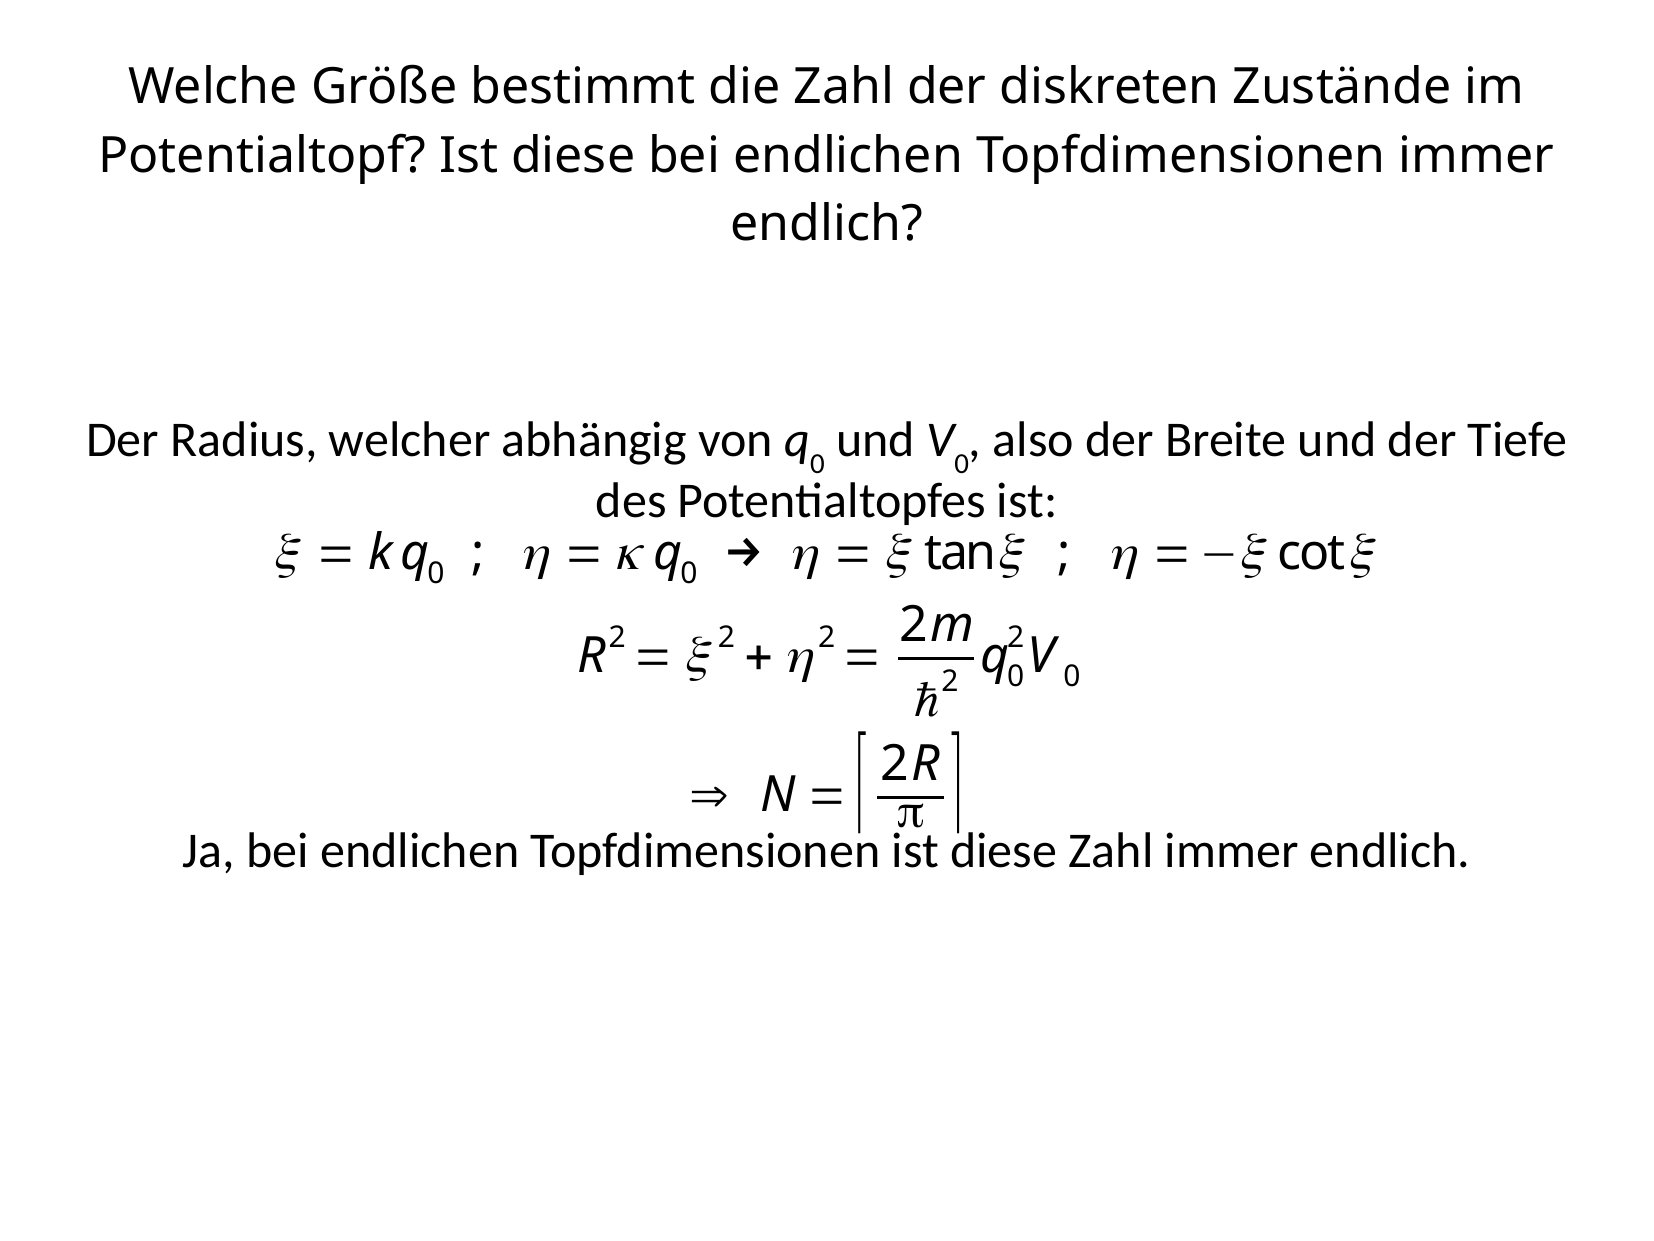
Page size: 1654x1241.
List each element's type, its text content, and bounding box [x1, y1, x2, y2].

subtitle Der Radius, welcher abhängig von q0 und V0, also der Breite und der Tiefe des Potentialtopfes ist: Ja, bei endlichen Topfdimensionen ist diese Zahl immer endlich. [82, 290, 1571, 1010]
chart [266, 522, 1388, 836]
title Welche Größe bestimmt die Zahl der diskreten Zustände im Potentialtopf? Ist diese bei endlichen Topfdimensionen immer endlich? [82, 49, 1571, 257]
